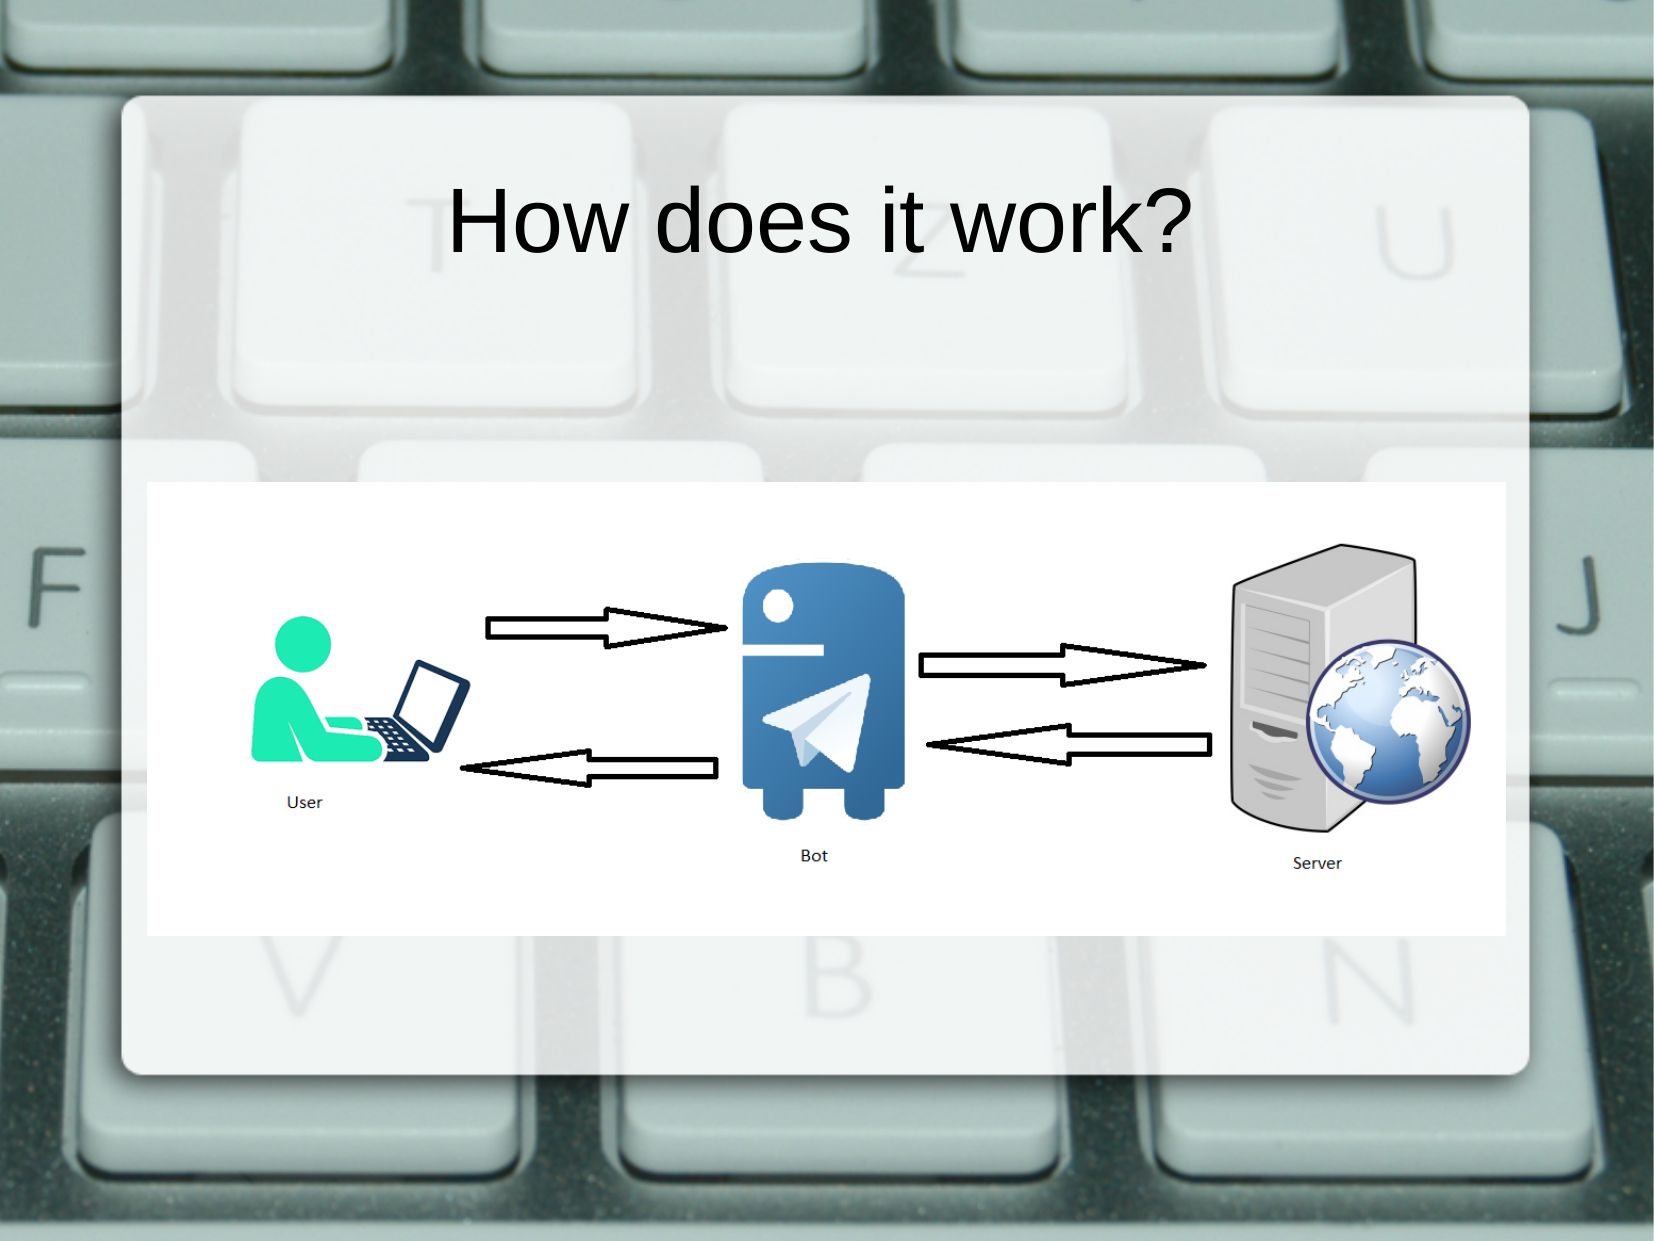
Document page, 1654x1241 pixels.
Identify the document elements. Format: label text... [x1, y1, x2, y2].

picture [0, 0, 1654, 1241]
title How does it work? [135, 117, 1506, 325]
